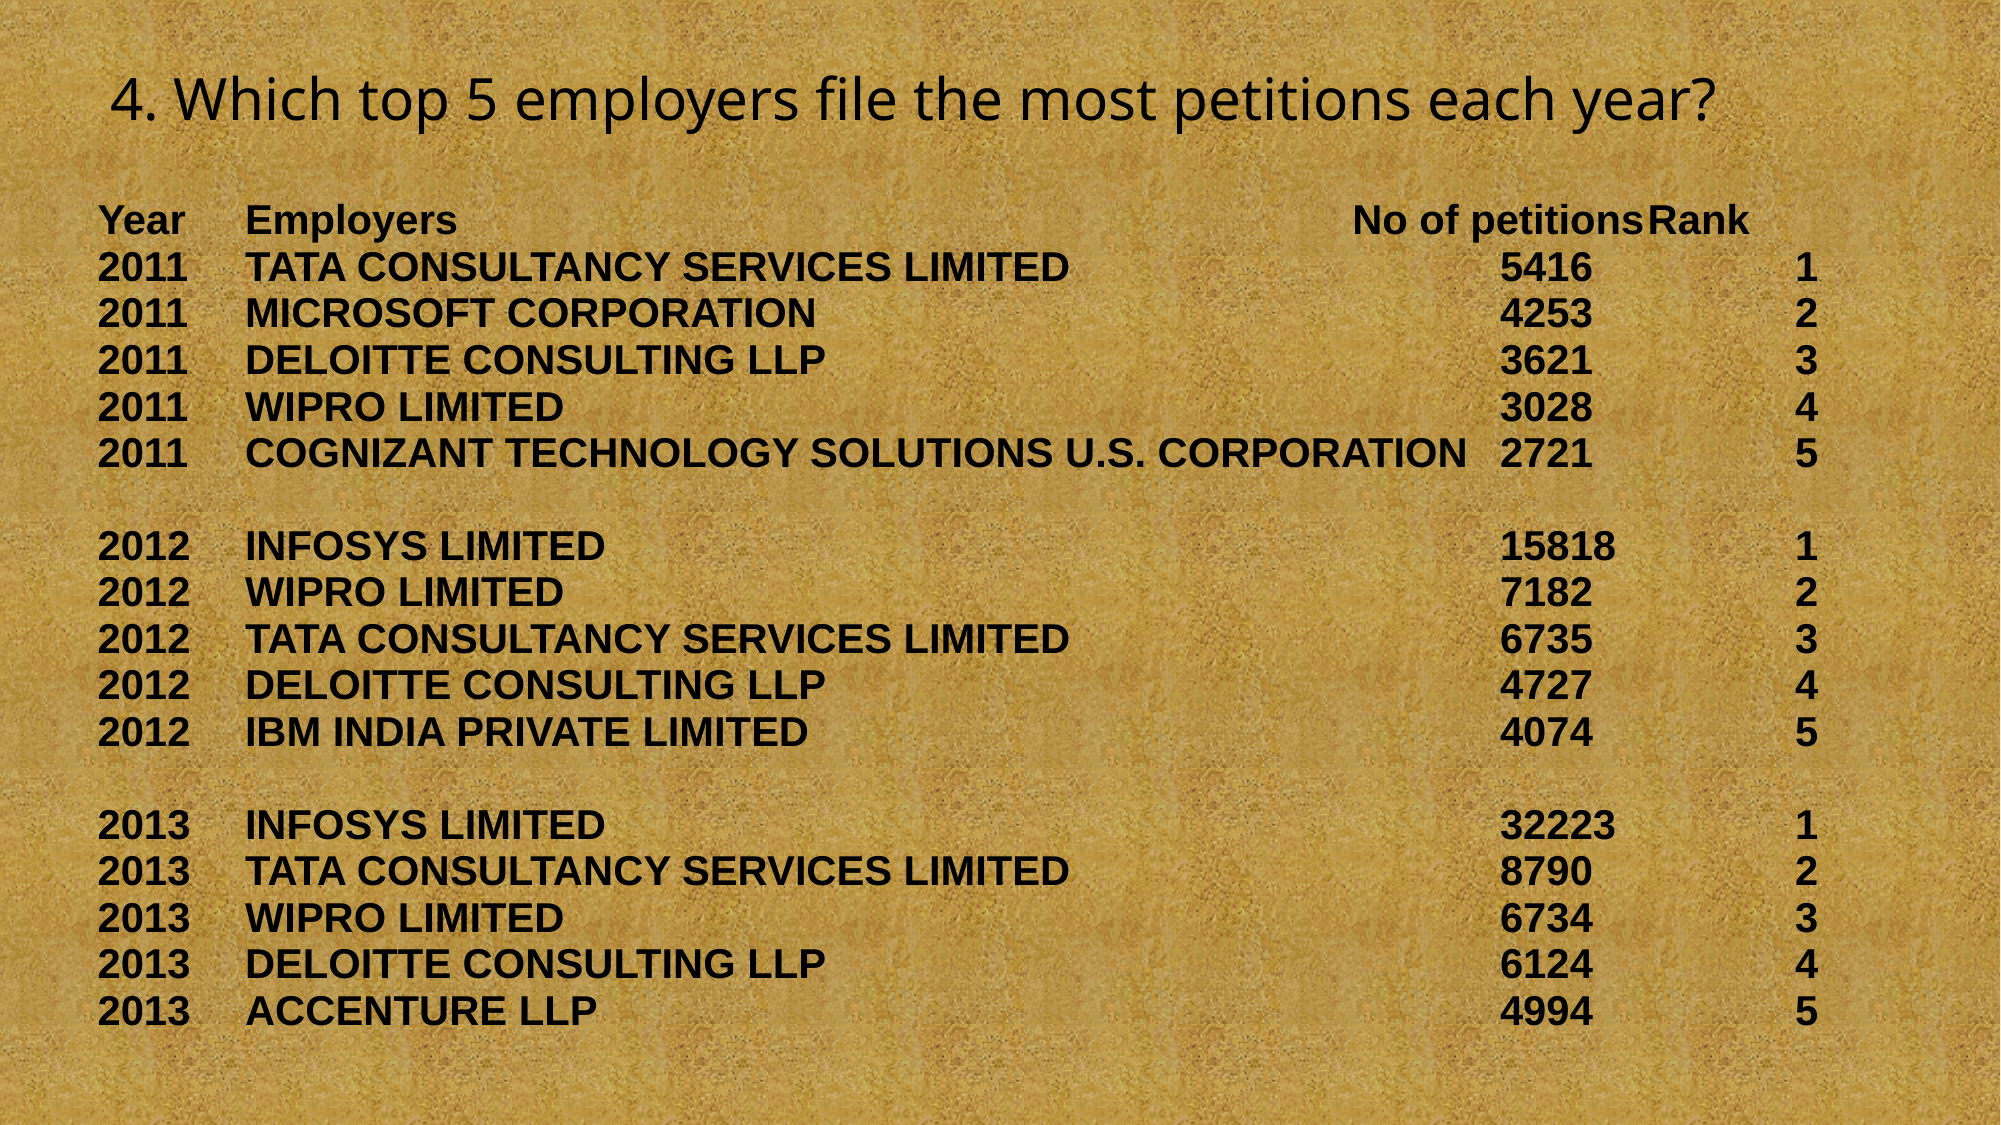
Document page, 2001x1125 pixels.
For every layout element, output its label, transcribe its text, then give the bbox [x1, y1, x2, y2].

text_box Year Employers No of petitions Rank 2011 TATA CONSULTANCY SERVICES LIMITED 5416 1 2011 MICROSOFT CORPORATION 4253 2 2011 DELOITTE CONSULTING LLP 3621 3 2011 WIPRO LIMITED 3028 4 2011 COGNIZANT TECHNOLOGY SOLUTIONS U.S. CORPORATION 2721 5 2012 INFOSYS LIMITED 15818 1 2012 WIPRO LIMITED 7182 2 2012 TATA CONSULTANCY SERVICES LIMITED 6735 3 2012 DELOITTE CONSULTING LLP 4727 4 2012 IBM INDIA PRIVATE LIMITED 4074 5 2013 INFOSYS LIMITED 32223 1 2013 TATA CONSULTANCY SERVICES LIMITED 8790 2 2013 WIPRO LIMITED 6734 3 2013 DELOITTE CONSULTING LLP 6124 4 2013 ACCENTURE LLP 4994 5 [82, 189, 1961, 1087]
picture [0, 0, 2001, 1125]
title 4. Which top 5 employers file the most petitions each year? [94, 42, 1856, 140]
